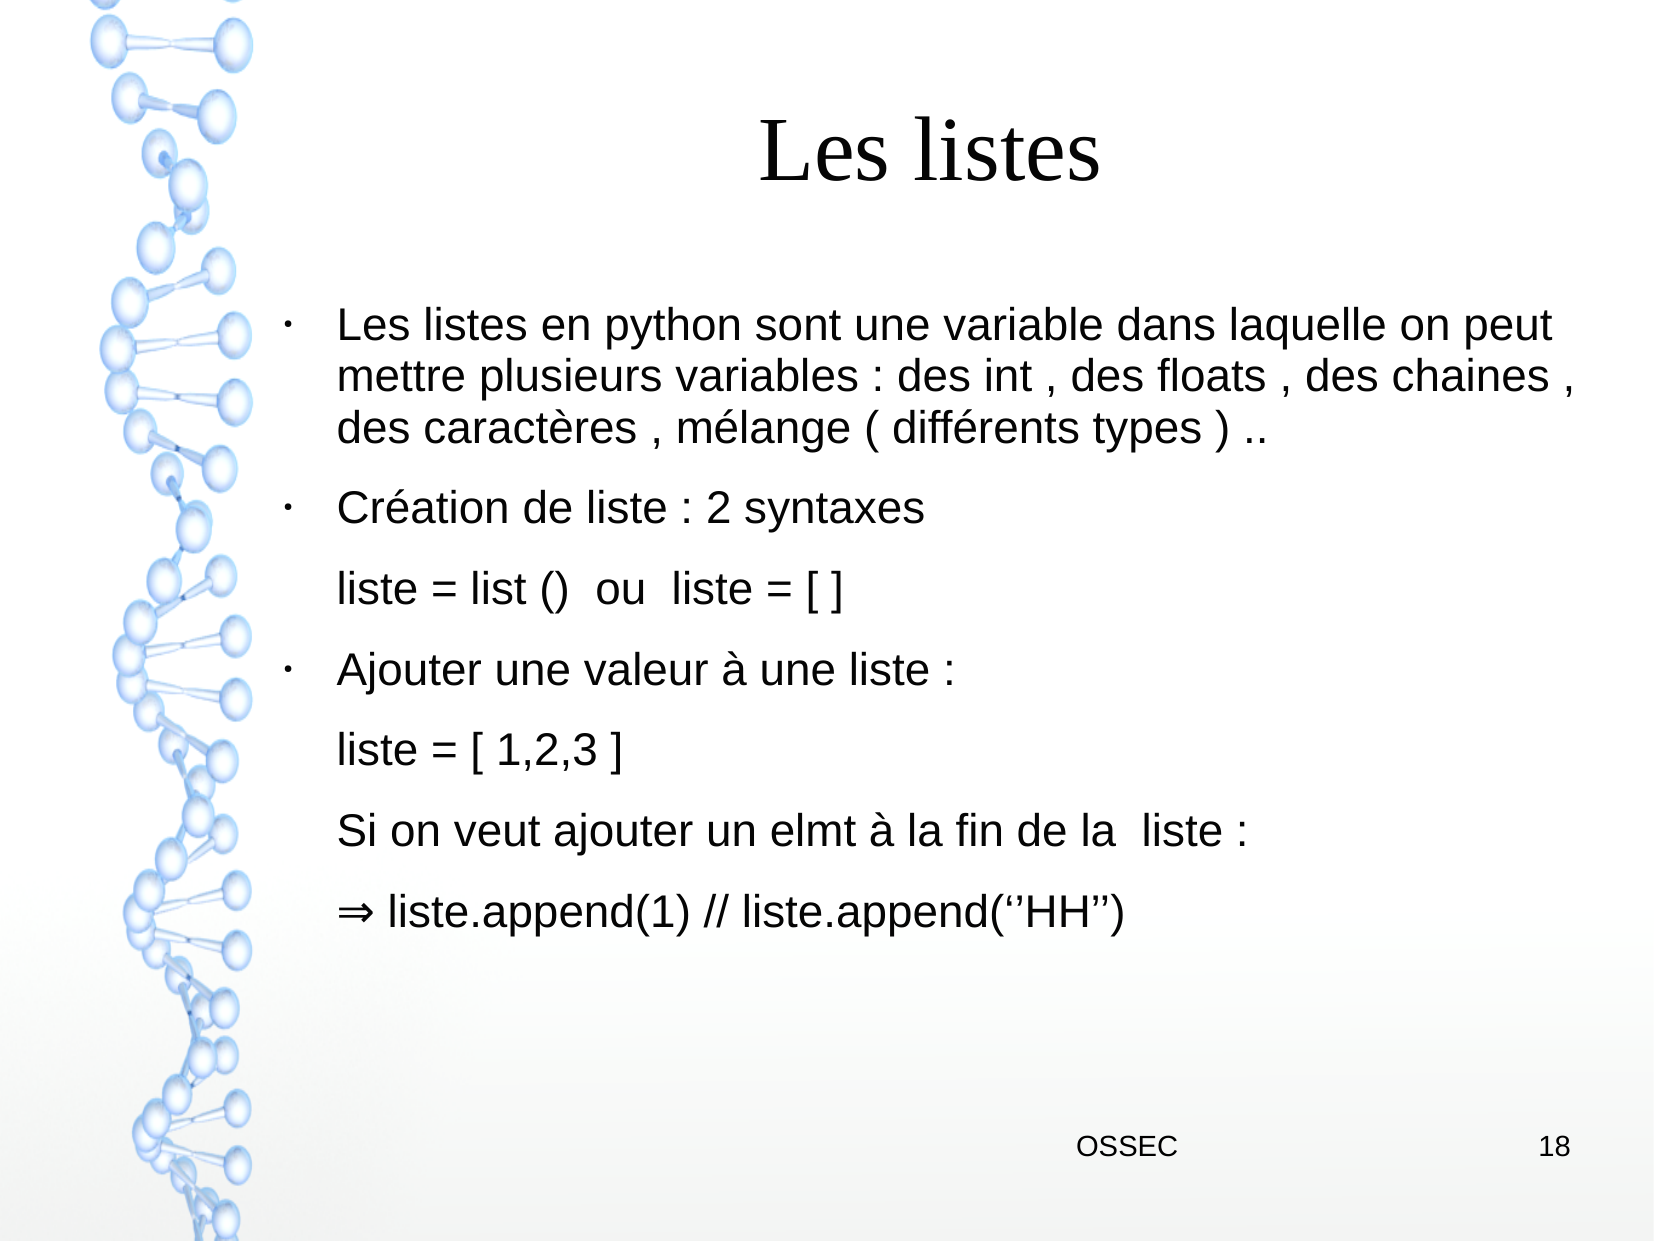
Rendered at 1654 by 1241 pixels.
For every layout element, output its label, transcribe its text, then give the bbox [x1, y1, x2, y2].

title Les listes [265, 47, 1595, 252]
picture [0, 0, 1654, 1241]
list Les listes en python sont une variable dans laquelle on peut mettre plusieurs variables : des int , des floats , des chaines , des caractères , mélange ( différents types ) .. Création de liste : 2 syntaxes liste = list () ou liste = [ ] Ajouter une valeur à une liste : liste = [ 1,2,3 ] Si on veut ajouter un elmt à la fin de la liste : ⇒ liste.append(1) // liste.append(‘’HH’’) [265, 299, 1595, 1019]
